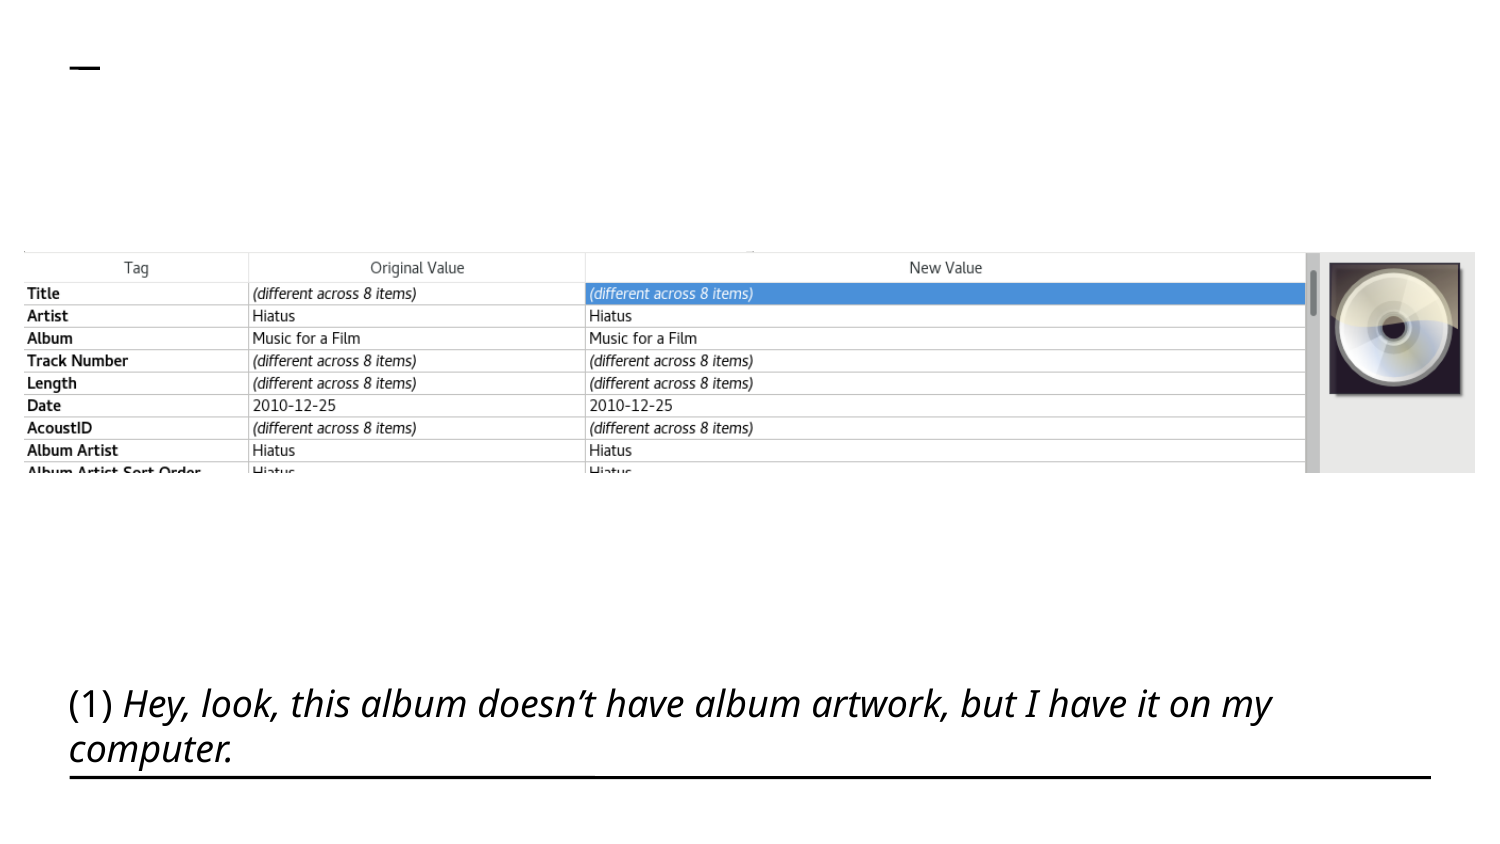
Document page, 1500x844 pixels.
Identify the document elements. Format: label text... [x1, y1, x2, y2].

picture [24, 251, 1475, 473]
list (1) Hey, look, this album doesn’t have album artwork, but I have it on my computer. [53, 693, 1430, 758]
